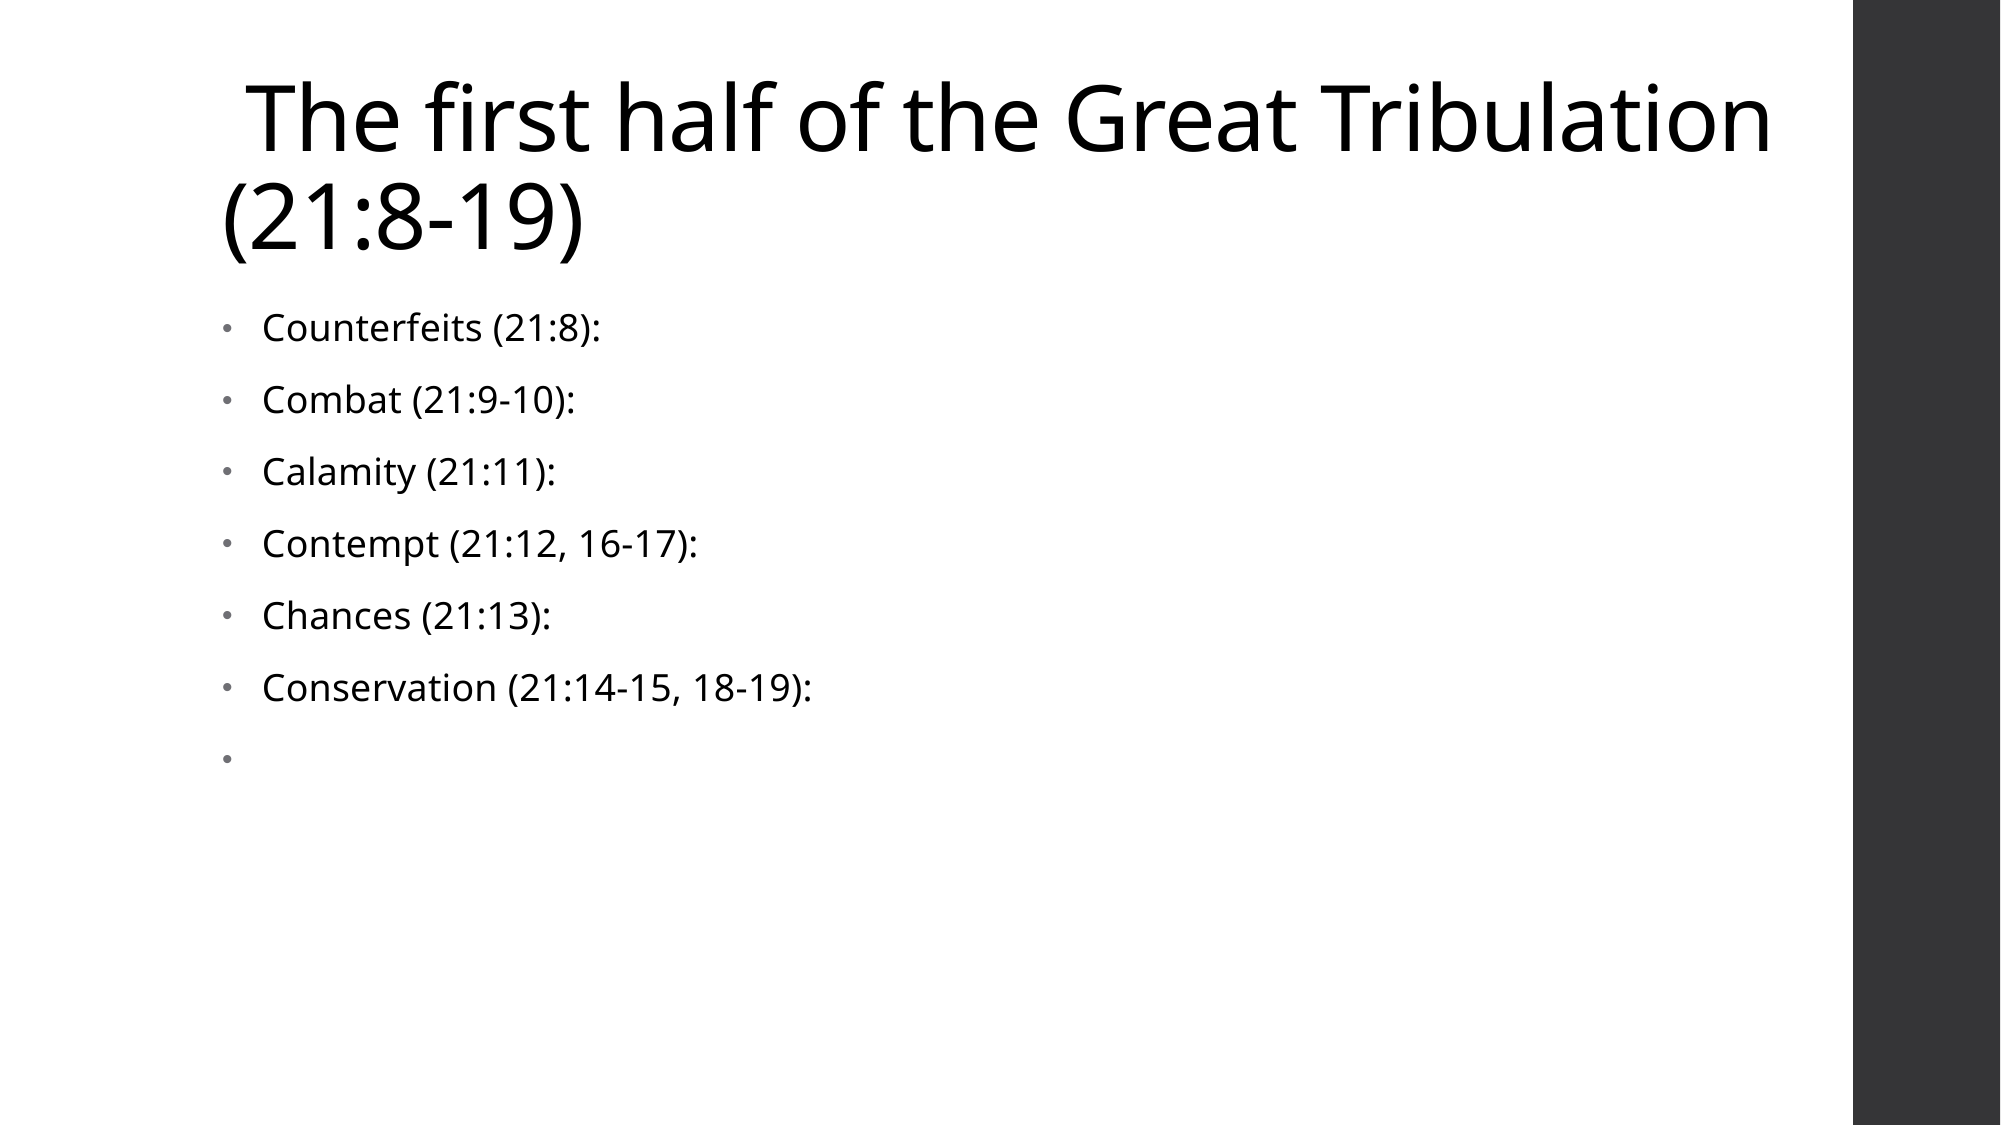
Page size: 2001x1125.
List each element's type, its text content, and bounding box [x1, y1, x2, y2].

list Counterfeits (21:8): Combat (21:9-10): Calamity (21:11): Contempt (21:12, 16-17): Chances (21:13): Conservation (21:14-15, 18-19): [206, 299, 1617, 1014]
title The first half of the Great Tribulation (21:8-19) [206, 60, 1797, 278]
